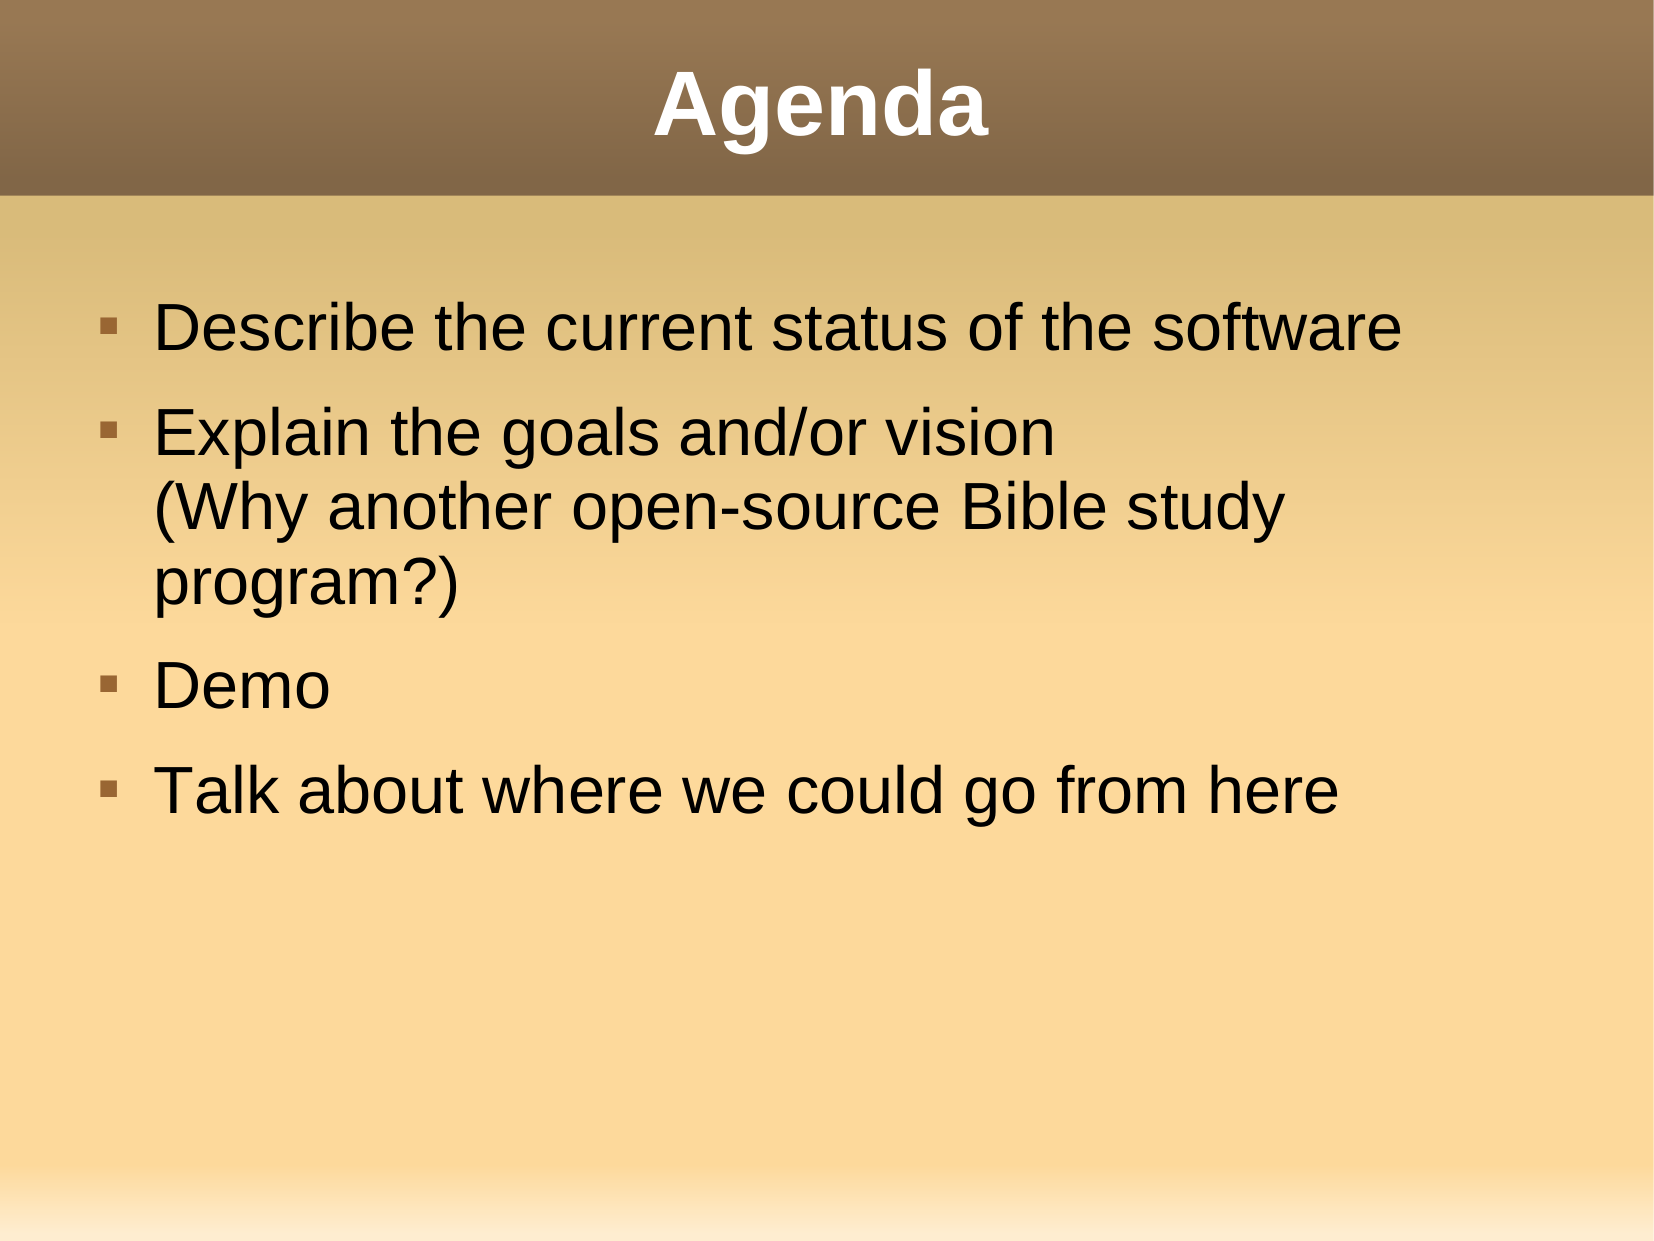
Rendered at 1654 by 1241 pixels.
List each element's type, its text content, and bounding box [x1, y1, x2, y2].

list Describe the current status of the software Explain the goals and/or vision (Why another open-source Bible study program?) Demo Talk about where we could go from here [82, 290, 1571, 1094]
picture [0, 0, 1654, 1241]
title Agenda [76, 7, 1565, 200]
